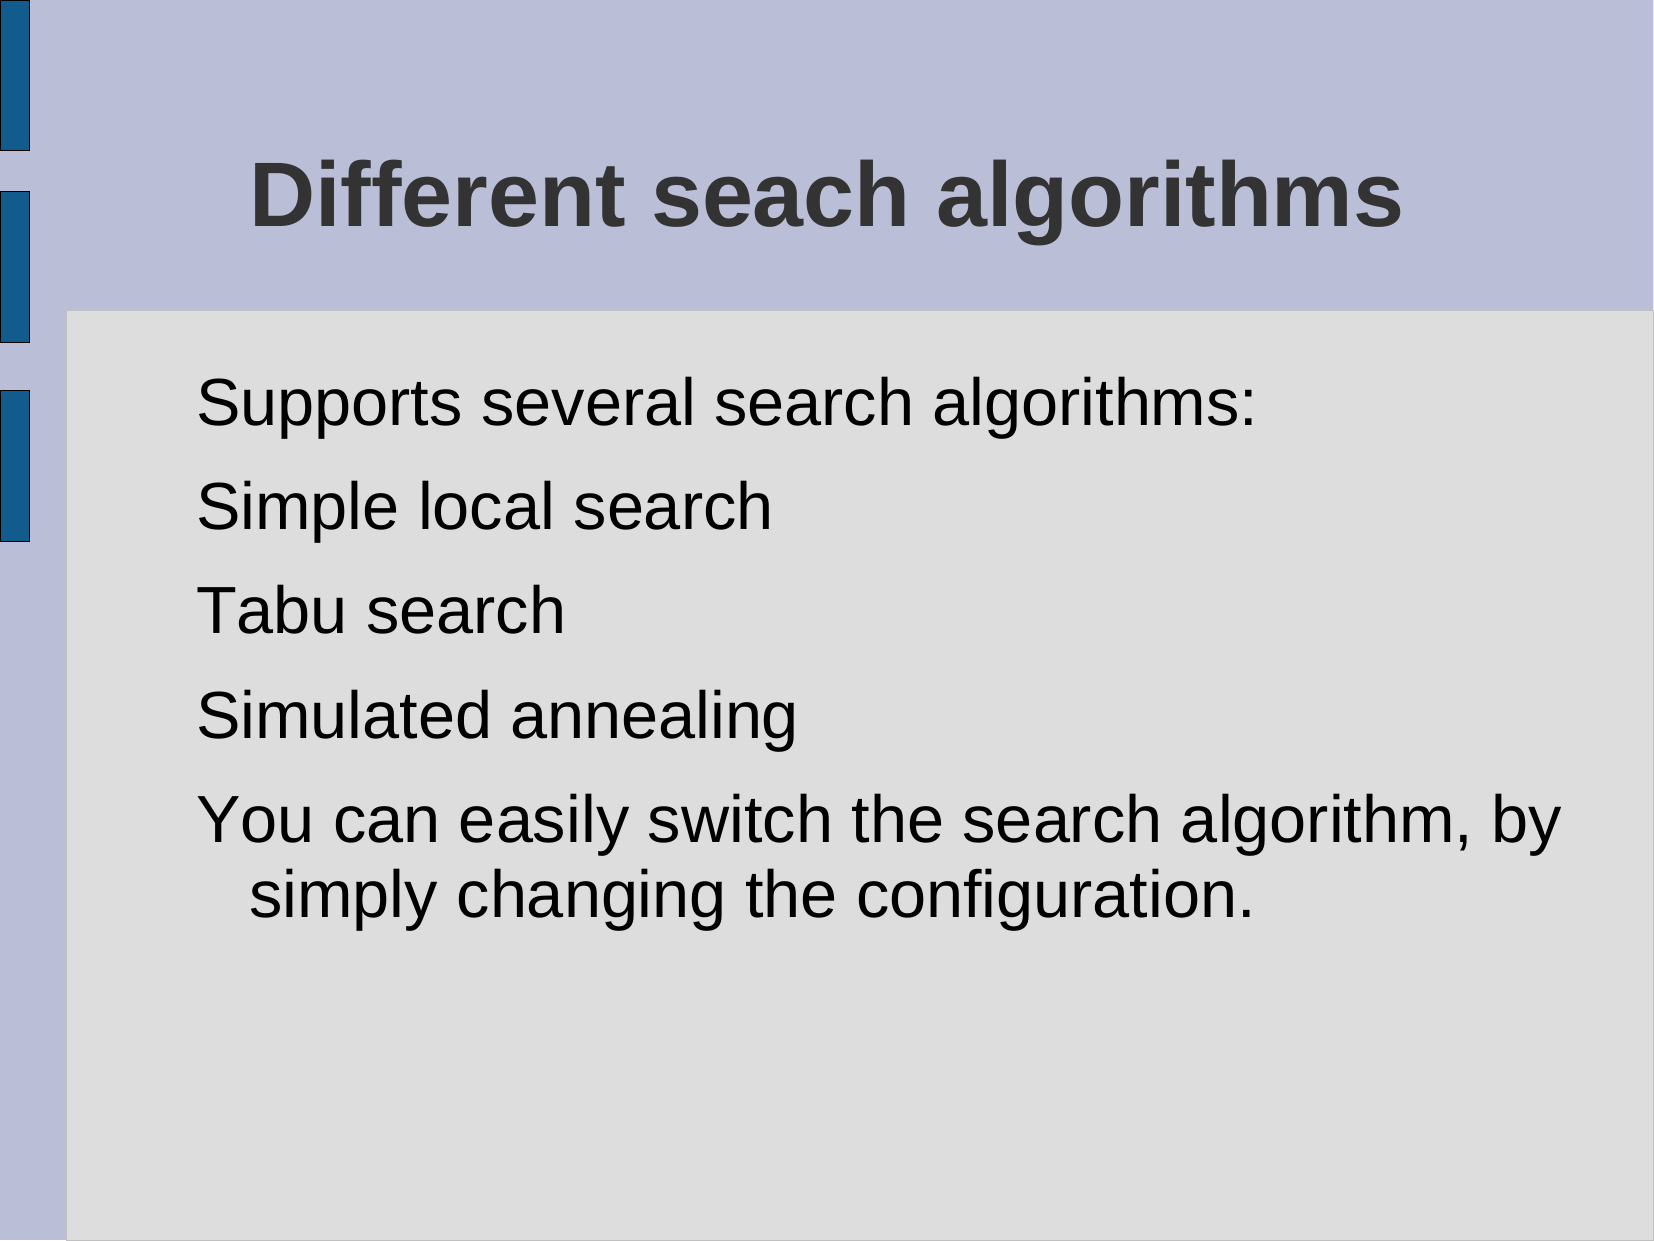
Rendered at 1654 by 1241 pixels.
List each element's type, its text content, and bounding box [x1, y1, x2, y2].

title Different seach algorithms [121, 91, 1534, 299]
list Supports several search algorithms: Simple local search Tabu search Simulated annealing You can easily switch the search algorithm, by simply changing the configuration. [178, 364, 1570, 1147]
